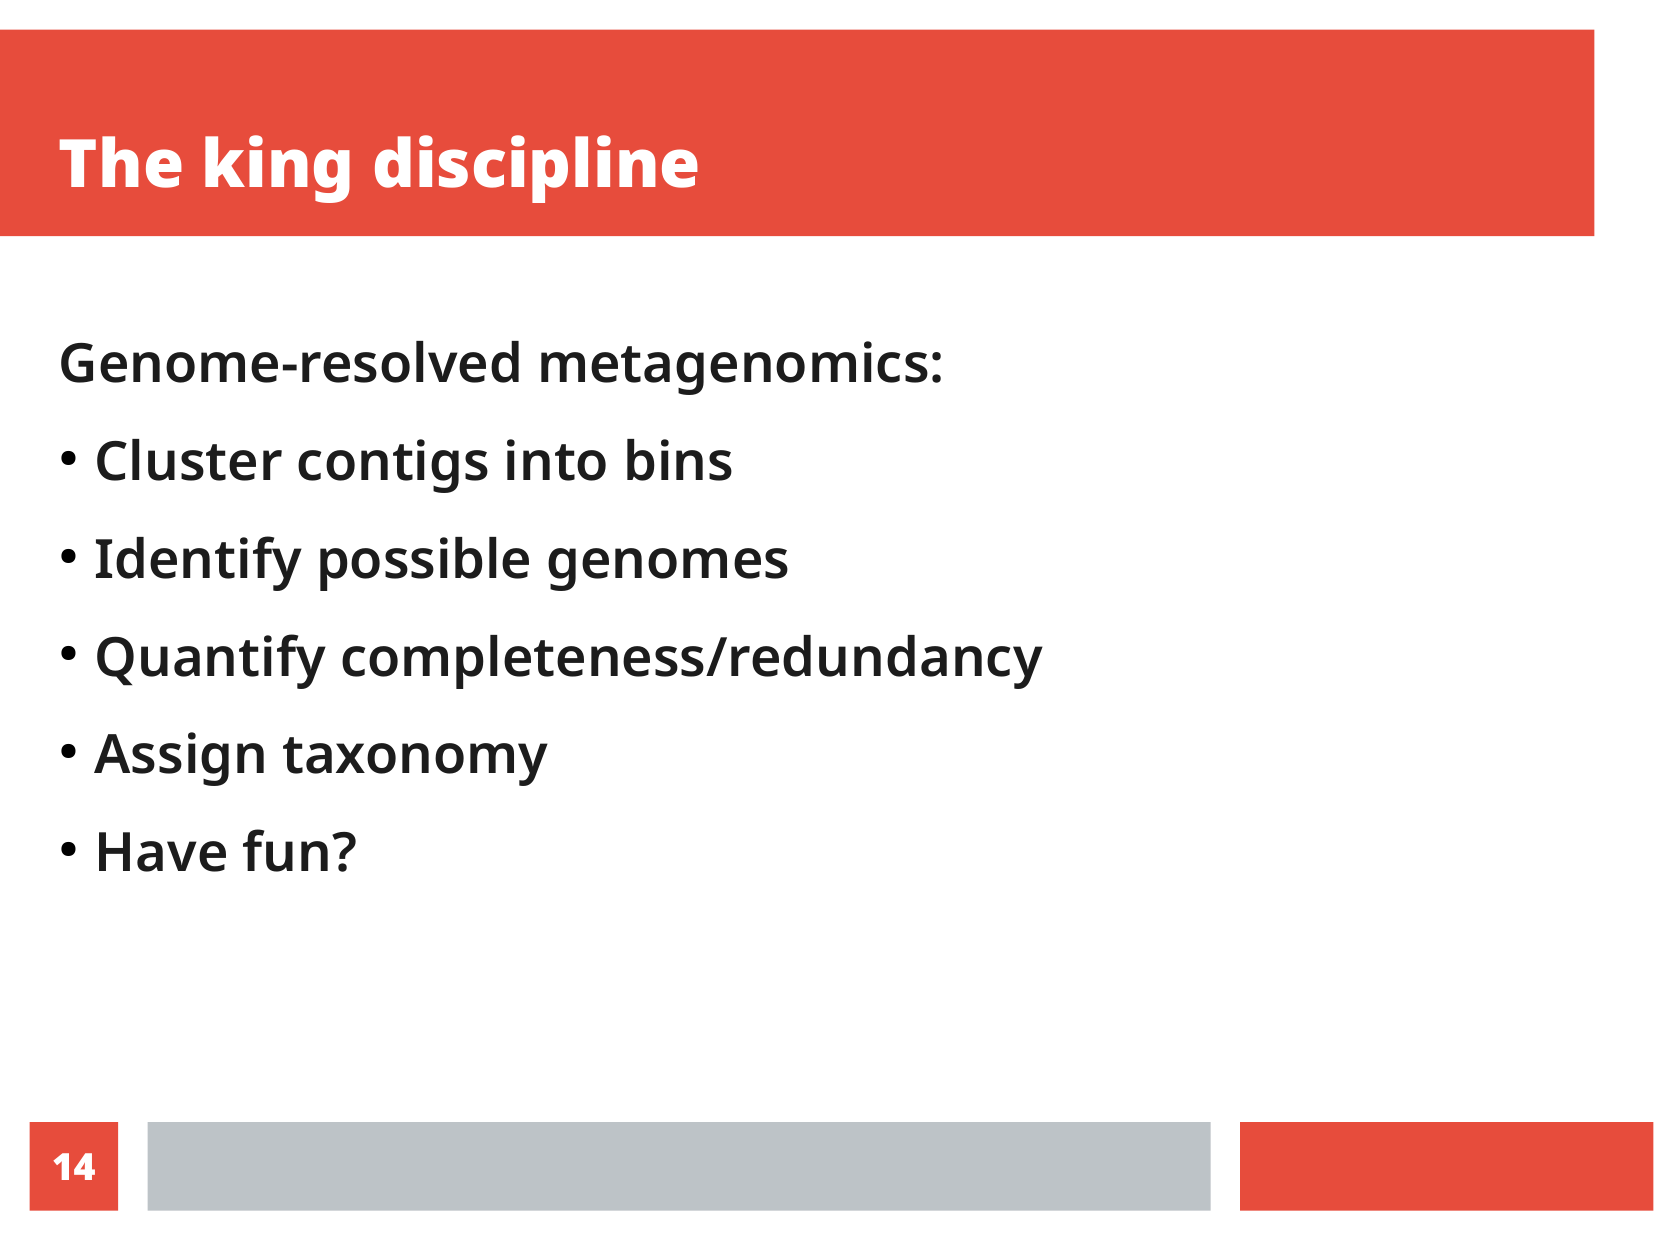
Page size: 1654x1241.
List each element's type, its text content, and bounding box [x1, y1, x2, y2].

list Genome-resolved metagenomics: Cluster contigs into bins Identify possible genomes Quantify completeness/redundancy Assign taxonomy Have fun? [59, 324, 1565, 1093]
title The king discipline [59, 59, 1595, 207]
